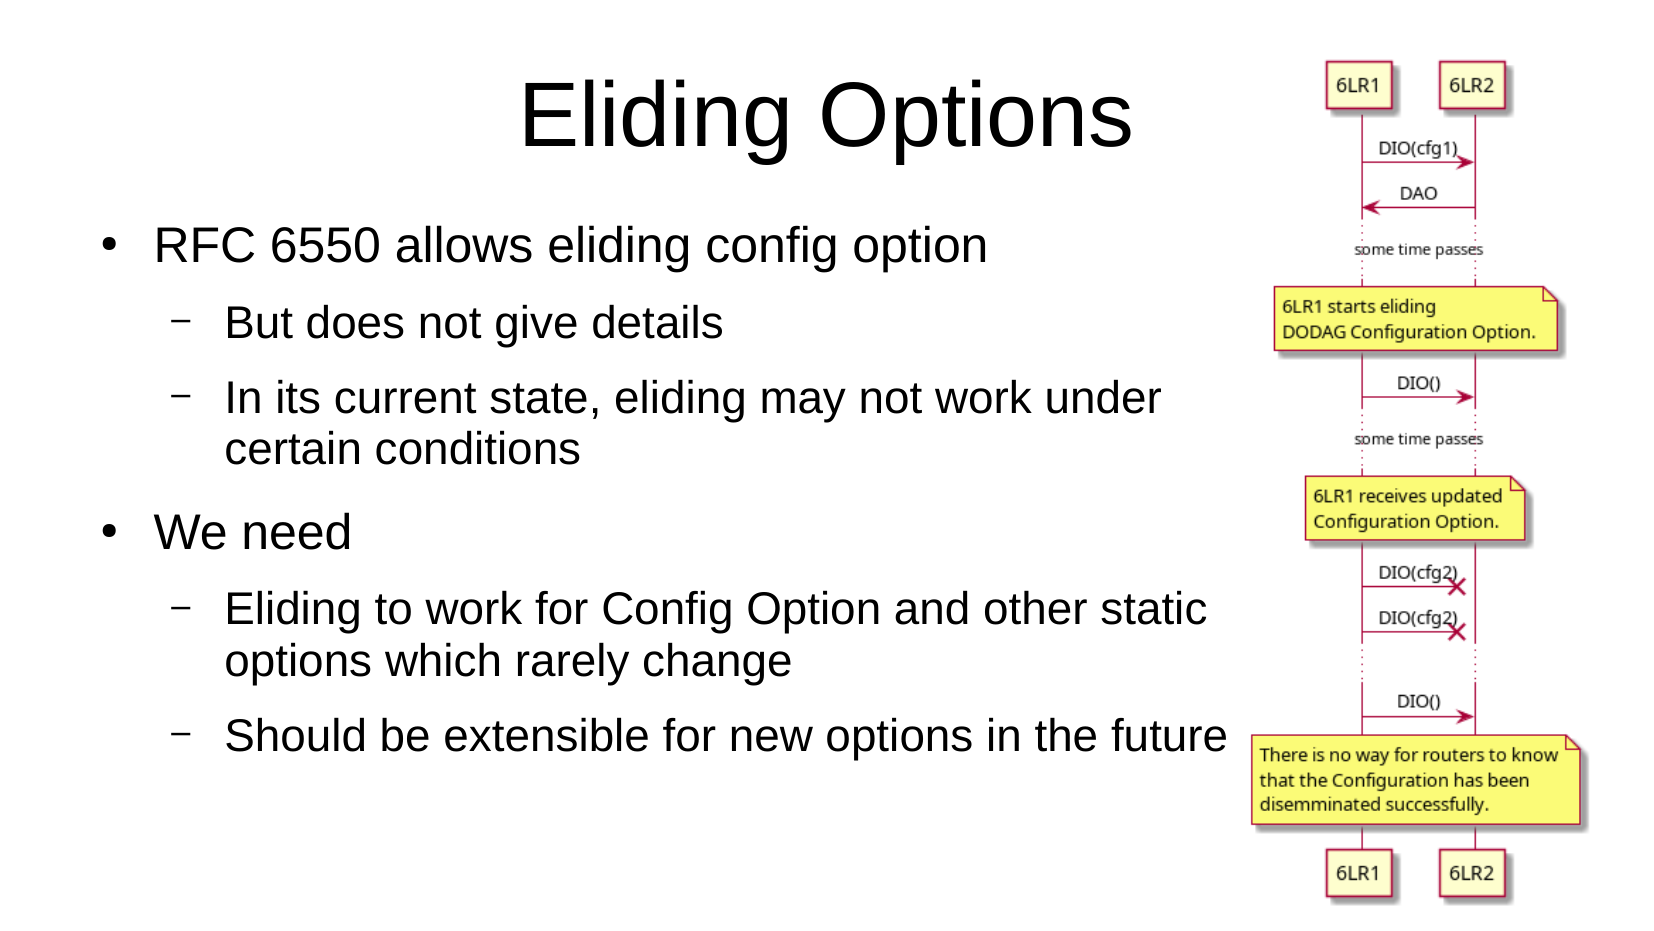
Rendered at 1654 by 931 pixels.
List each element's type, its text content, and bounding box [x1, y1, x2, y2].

picture [1240, 57, 1595, 910]
title Eliding Options [82, 37, 1571, 193]
list RFC 6550 allows eliding config option But does not give details In its current state, eliding may not work under certain conditions We need Eliding to work for Config Option and other static options which rarely change Should be extensible for new options in the future [82, 217, 1240, 886]
